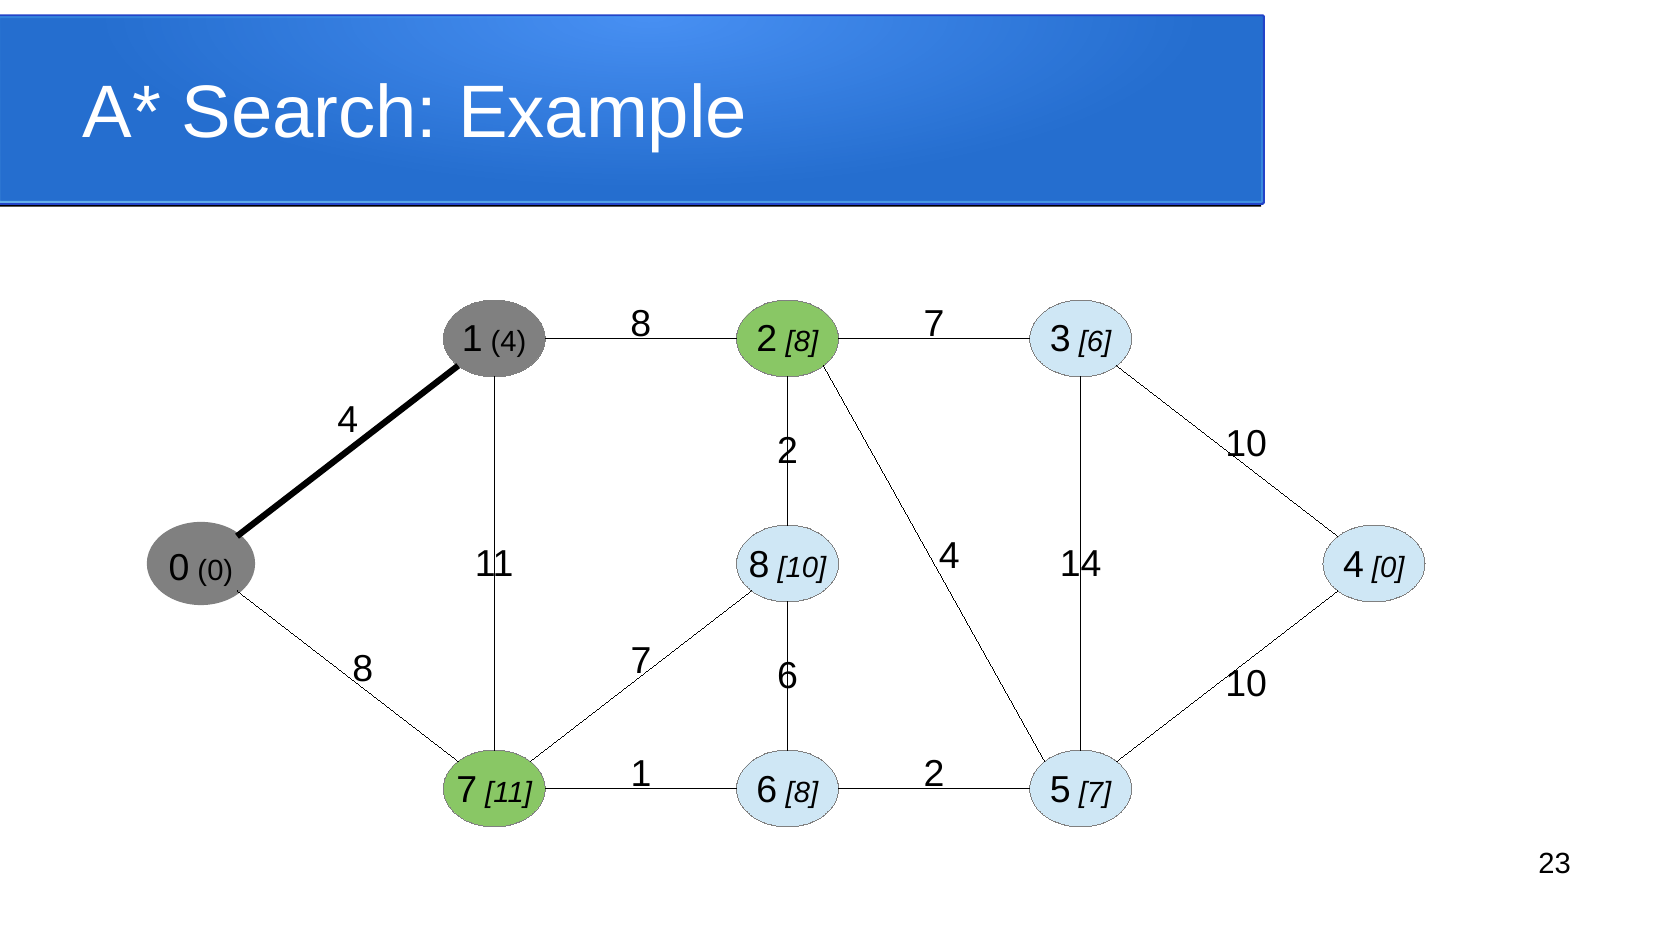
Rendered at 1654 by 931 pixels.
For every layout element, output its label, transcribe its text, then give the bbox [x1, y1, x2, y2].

text_box 5 [7] [1029, 750, 1132, 827]
text_box 8 [10] [736, 525, 839, 602]
text_box 3 [6] [1029, 300, 1132, 377]
title A* Search: Example [82, 35, 1235, 189]
text_box 7 [11] [443, 750, 546, 827]
text_box 1 (4) [443, 300, 546, 377]
text_box 2 [8] [736, 300, 839, 377]
text_box 4 [0] [1322, 525, 1426, 602]
text_box 0 (0) [149, 525, 252, 602]
text_box 6 [8] [736, 750, 839, 827]
